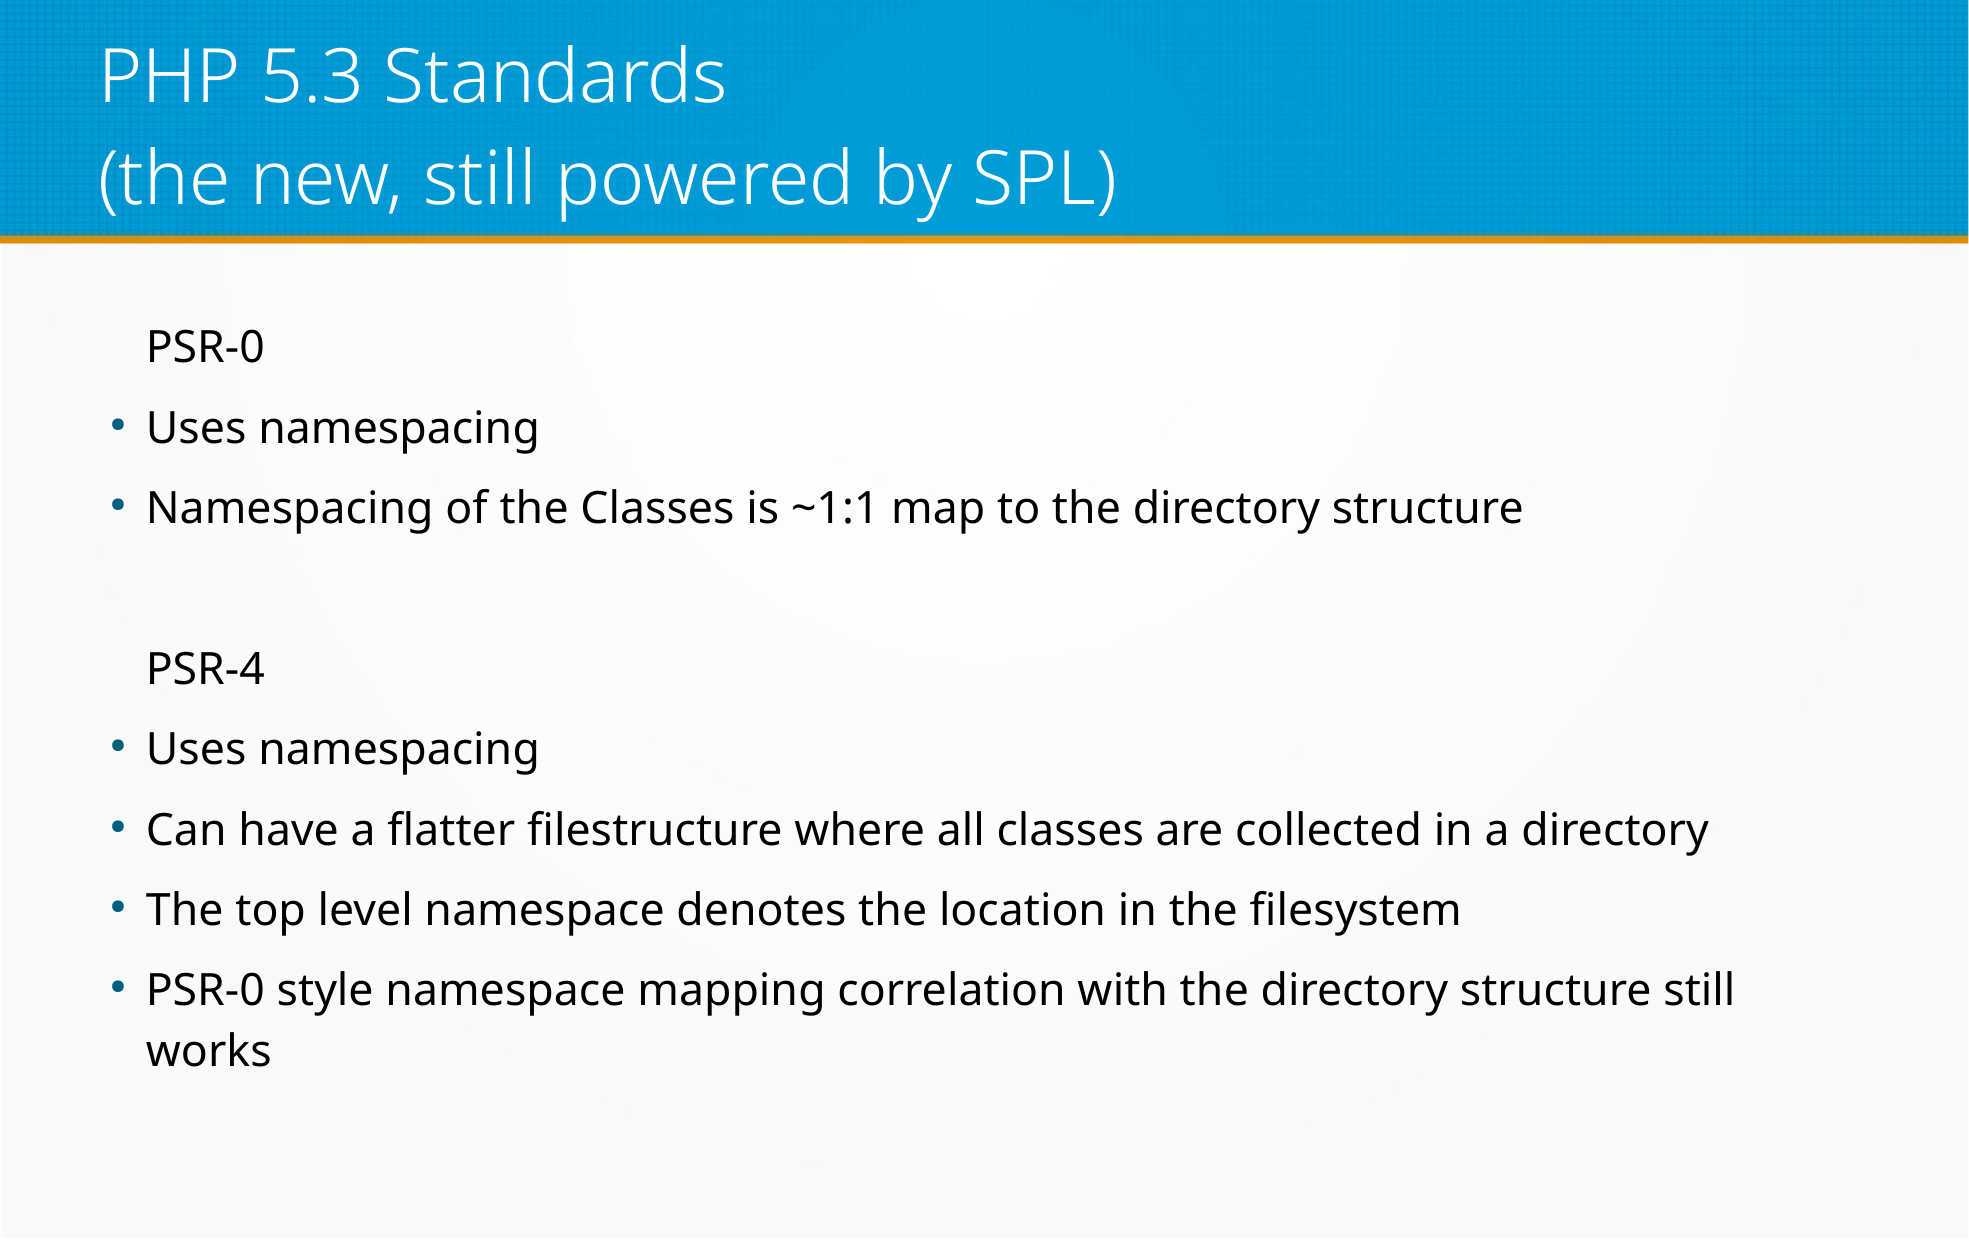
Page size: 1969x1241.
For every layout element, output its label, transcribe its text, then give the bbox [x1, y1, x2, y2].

list PSR-0 Uses namespacing Namespacing of the Classes is ~1:1 map to the directory structure PSR-4 Uses namespacing Can have a flatter filestructure where all classes are collected in a directory The top level namespace denotes the location in the filesystem PSR-0 style namespace mapping correlation with the directory structure still works [98, 315, 1861, 1081]
picture [0, 233, 1969, 1241]
title PHP 5.3 Standards (the new, still powered by SPL) [98, 19, 1870, 227]
